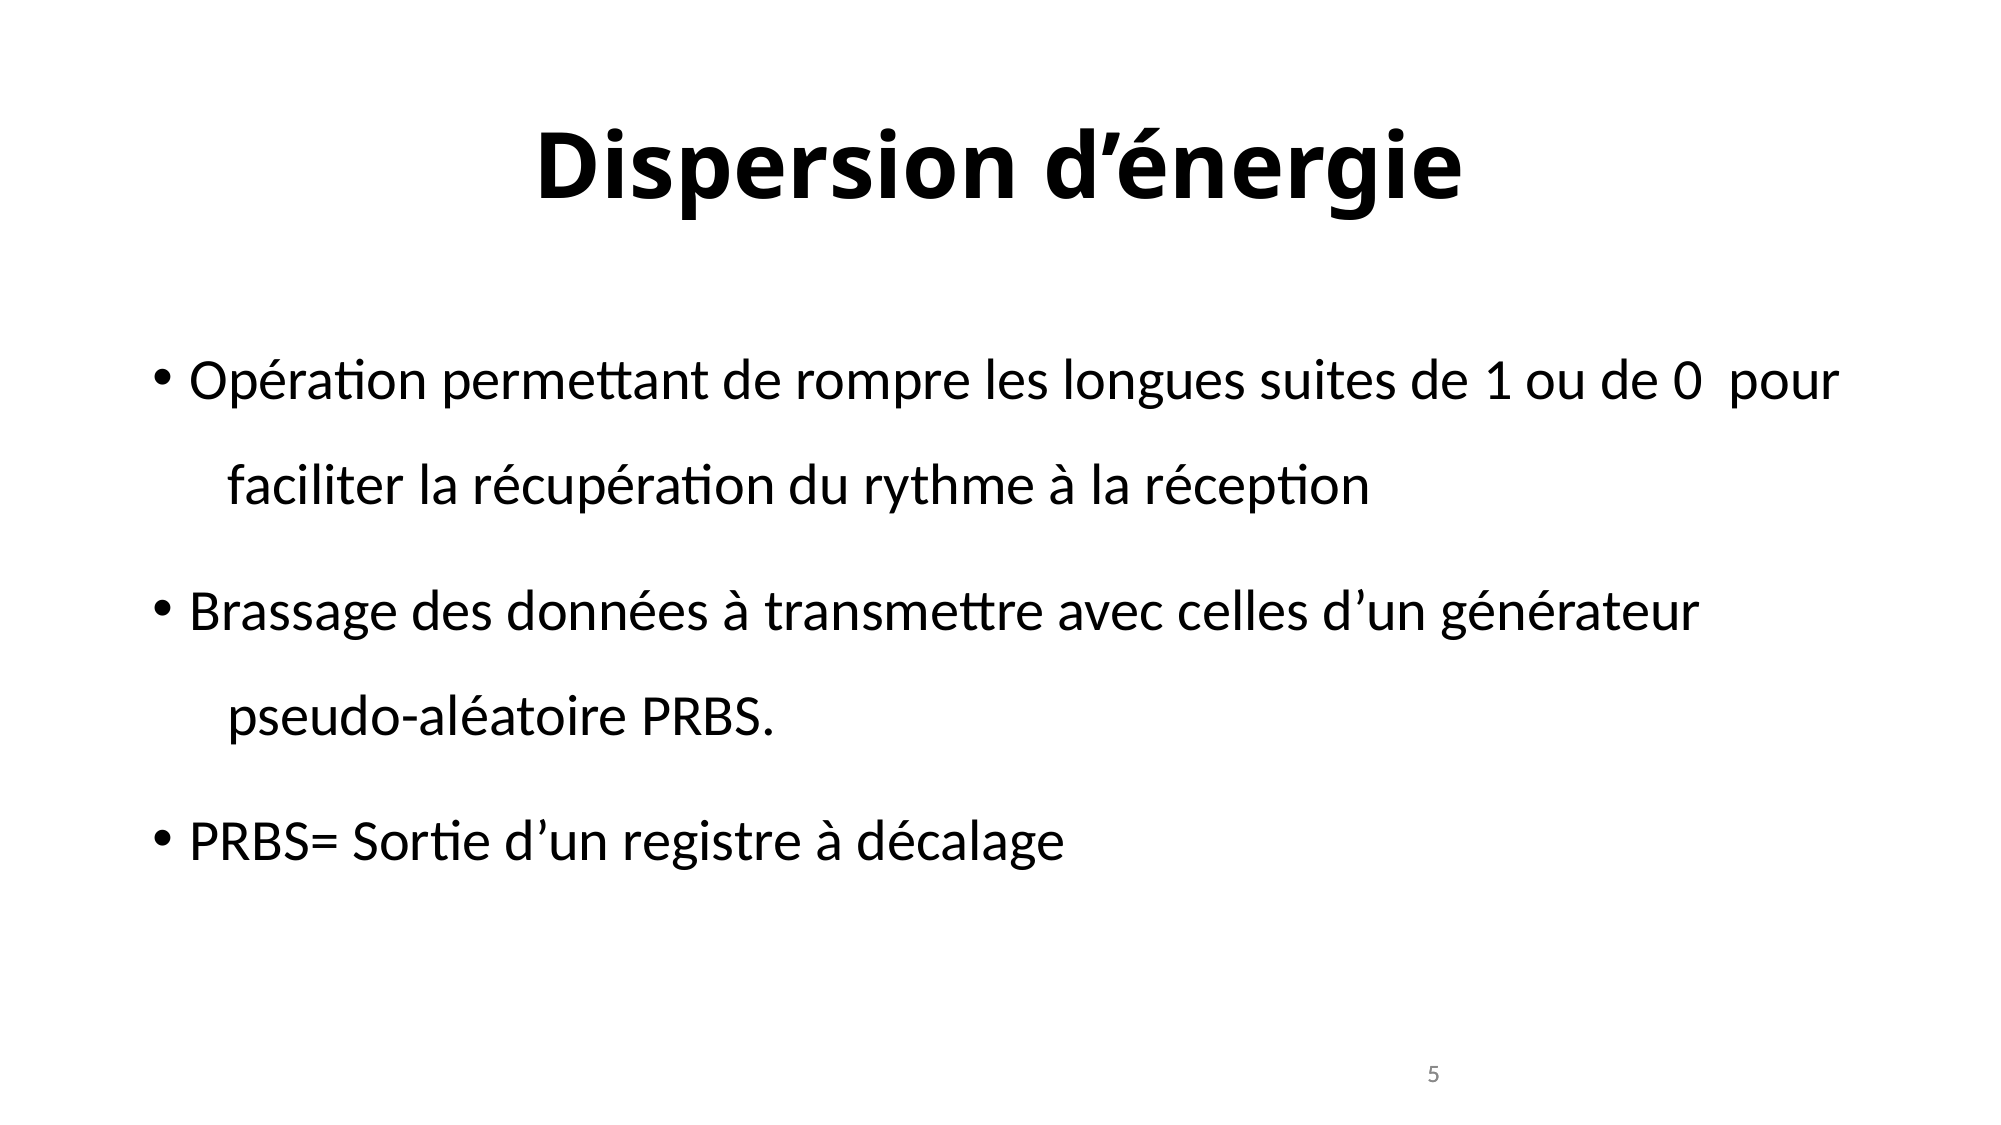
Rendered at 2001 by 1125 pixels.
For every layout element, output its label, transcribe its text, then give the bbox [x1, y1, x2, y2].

list Opération permettant de rompre les longues suites de 1 ou de 0 pour faciliter la récupération du rythme à la réception Brassage des données à transmettre avec celles d’un générateur pseudo-aléatoire PRBS. PRBS= Sortie d’un registre à décalage [137, 299, 1863, 1014]
text_box [1412, 1042, 1863, 1103]
title Dispersion d’énergie [137, 59, 1863, 278]
